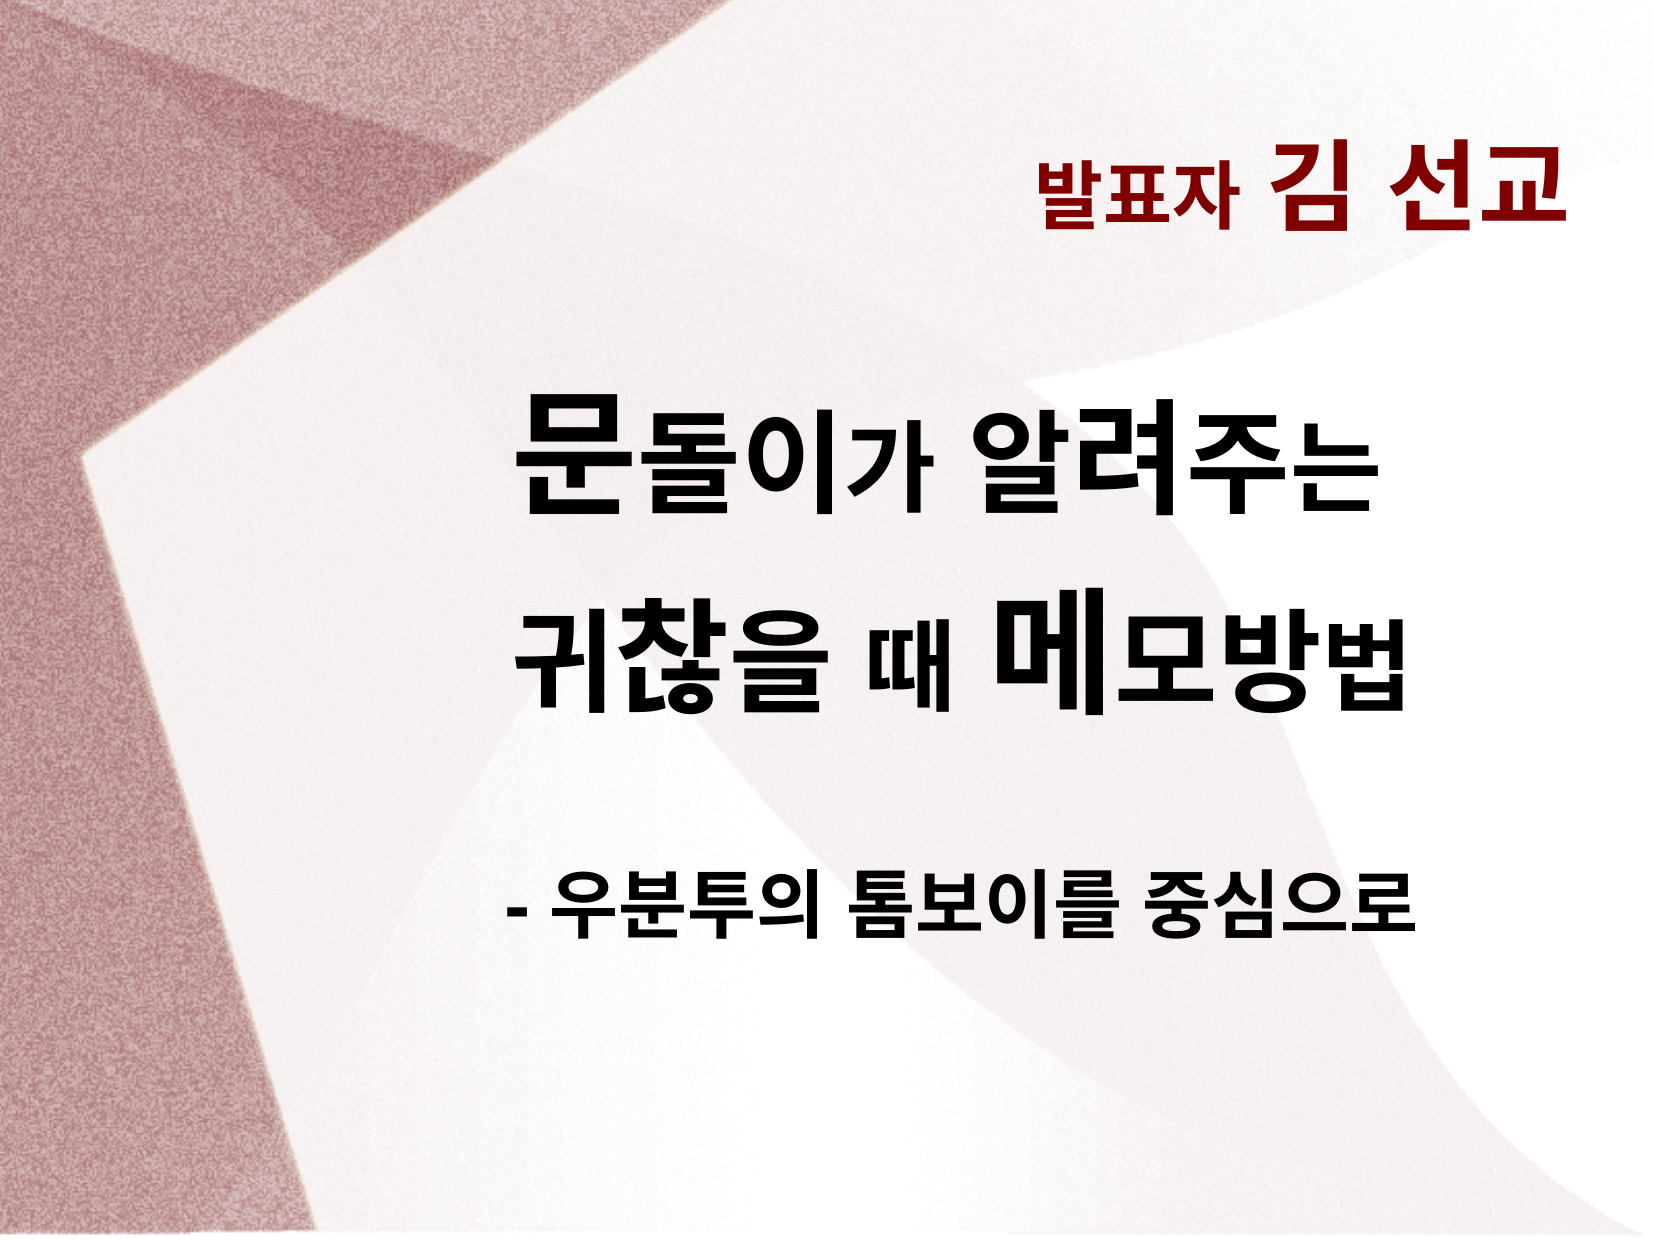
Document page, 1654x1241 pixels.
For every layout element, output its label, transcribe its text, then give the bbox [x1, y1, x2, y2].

subtitle 문돌이가 알려주는 귀찮을 때 메모방법 - 우분투의 톰보이를 중심으로 [324, 290, 1601, 1010]
title 발표자 김 선교 [82, 76, 1571, 284]
picture [0, 0, 1654, 1241]
